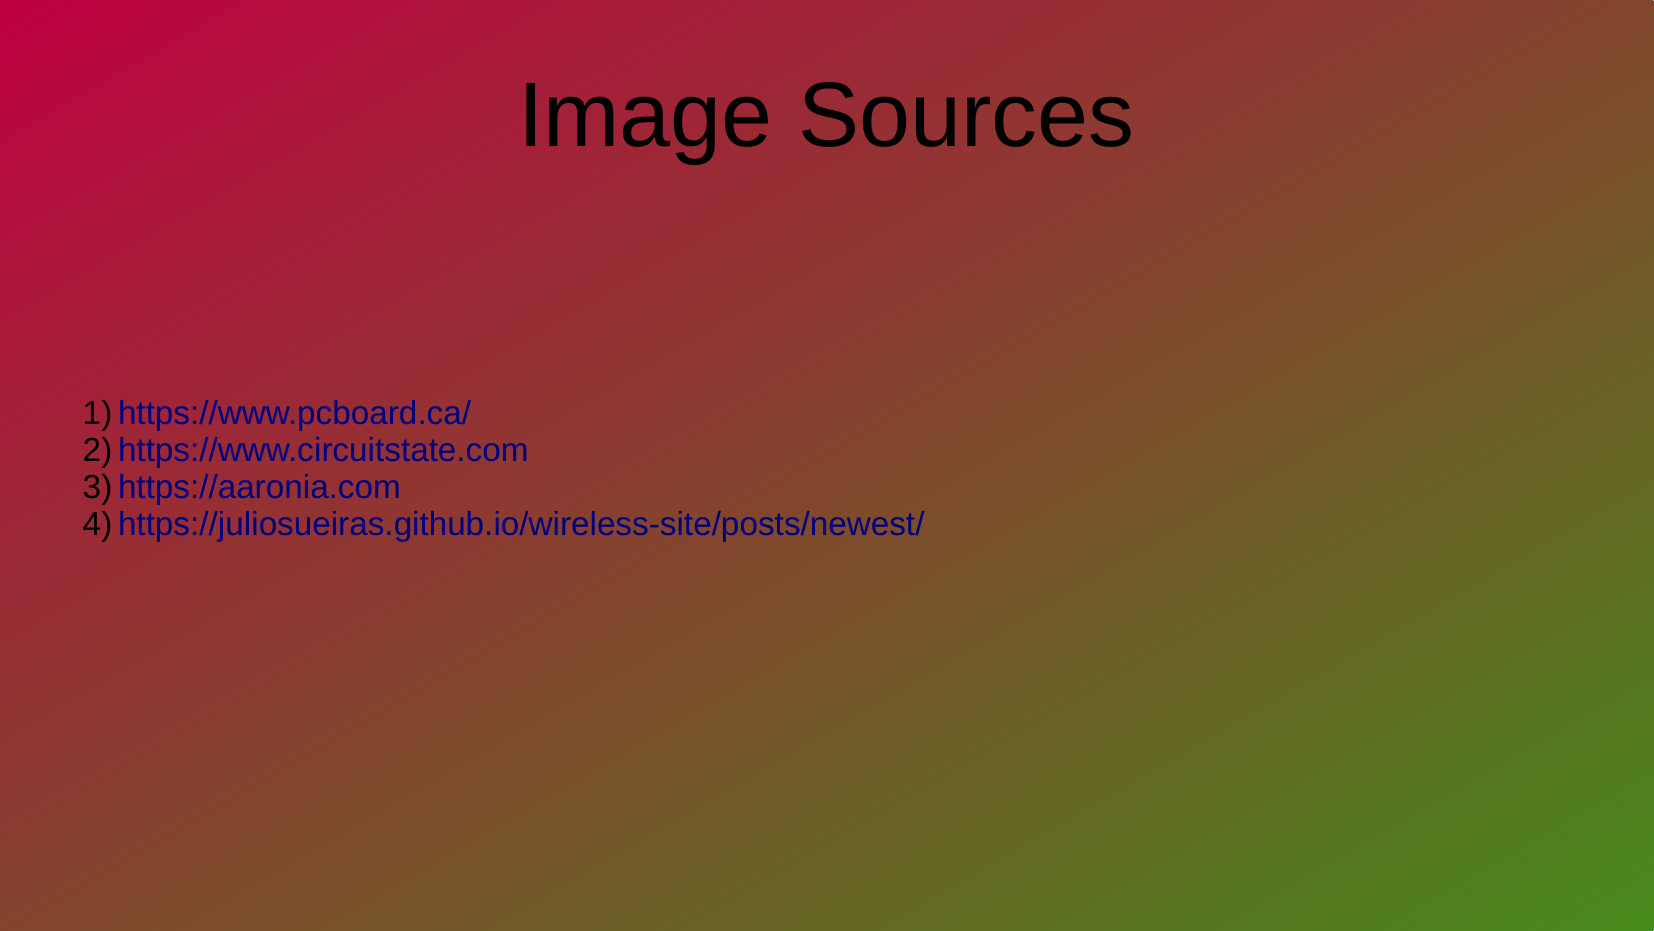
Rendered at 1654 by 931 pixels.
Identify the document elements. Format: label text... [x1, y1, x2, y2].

subtitle https://www.pcboard.ca/ https://www.circuitstate.com https://aaronia.com https://juliosueiras.github.io/wireless-site/posts/newest/ [82, 217, 1571, 758]
title Image Sources [82, 37, 1571, 193]
